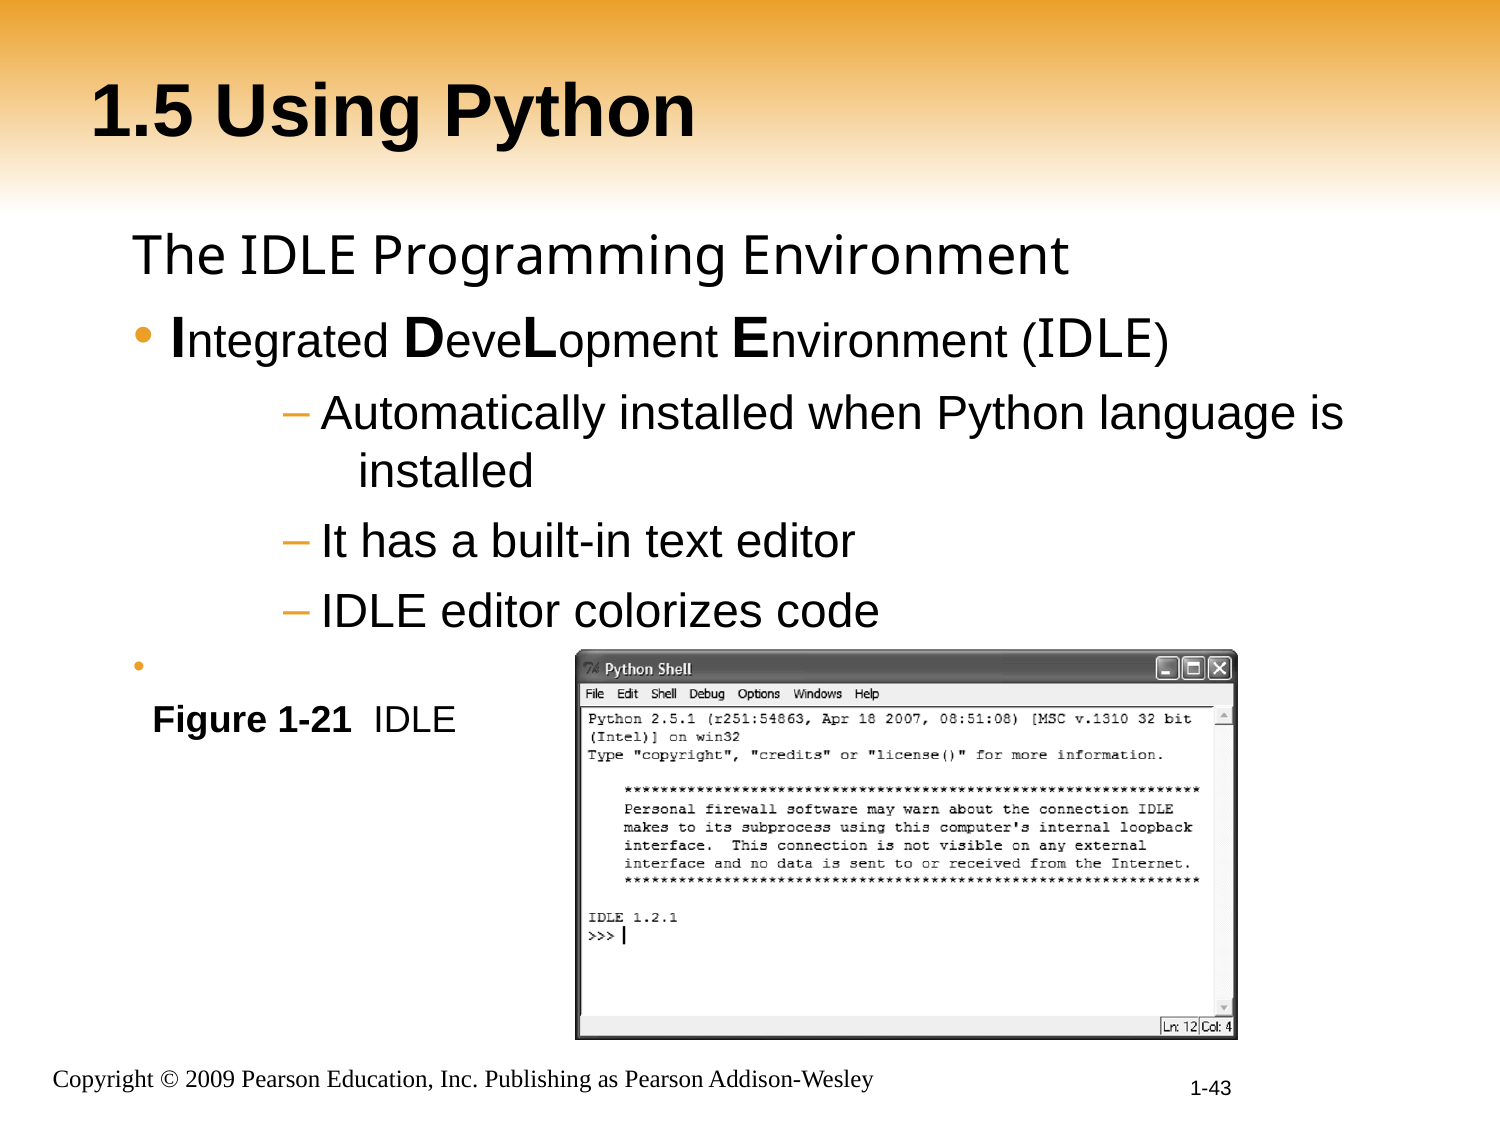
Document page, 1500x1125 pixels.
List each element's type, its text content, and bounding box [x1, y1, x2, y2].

text_box Figure 1-21 IDLE [137, 687, 575, 748]
title 1.5 Using Python [75, 12, 1438, 201]
picture [575, 650, 1238, 1040]
list The IDLE Programming Environment Integrated DeveLopment Environment (IDLE) Automatically installed when Python language is installed It has a built-in text editor IDLE editor colorizes code [99, 212, 1426, 663]
text_box 1- [1175, 1049, 1488, 1125]
